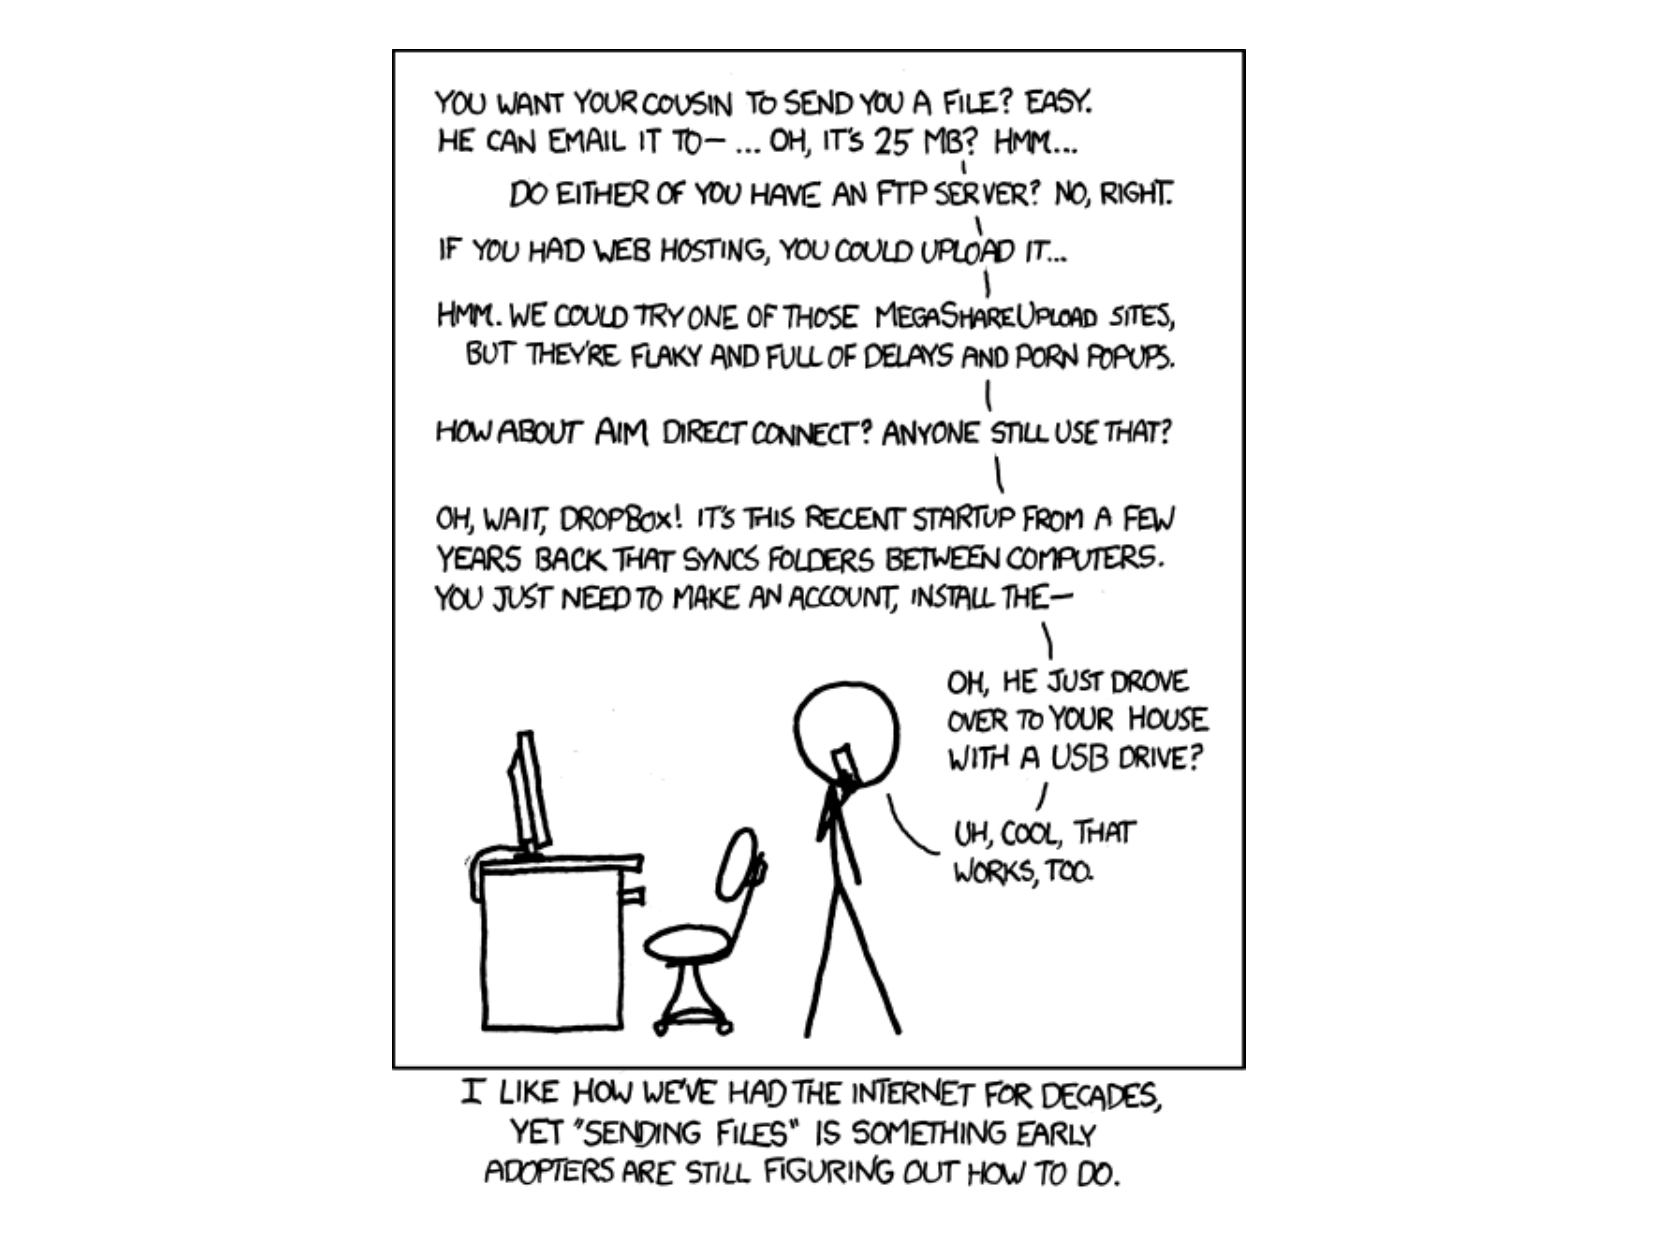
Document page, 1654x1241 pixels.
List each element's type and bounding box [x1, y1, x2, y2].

picture [392, 49, 1246, 1198]
